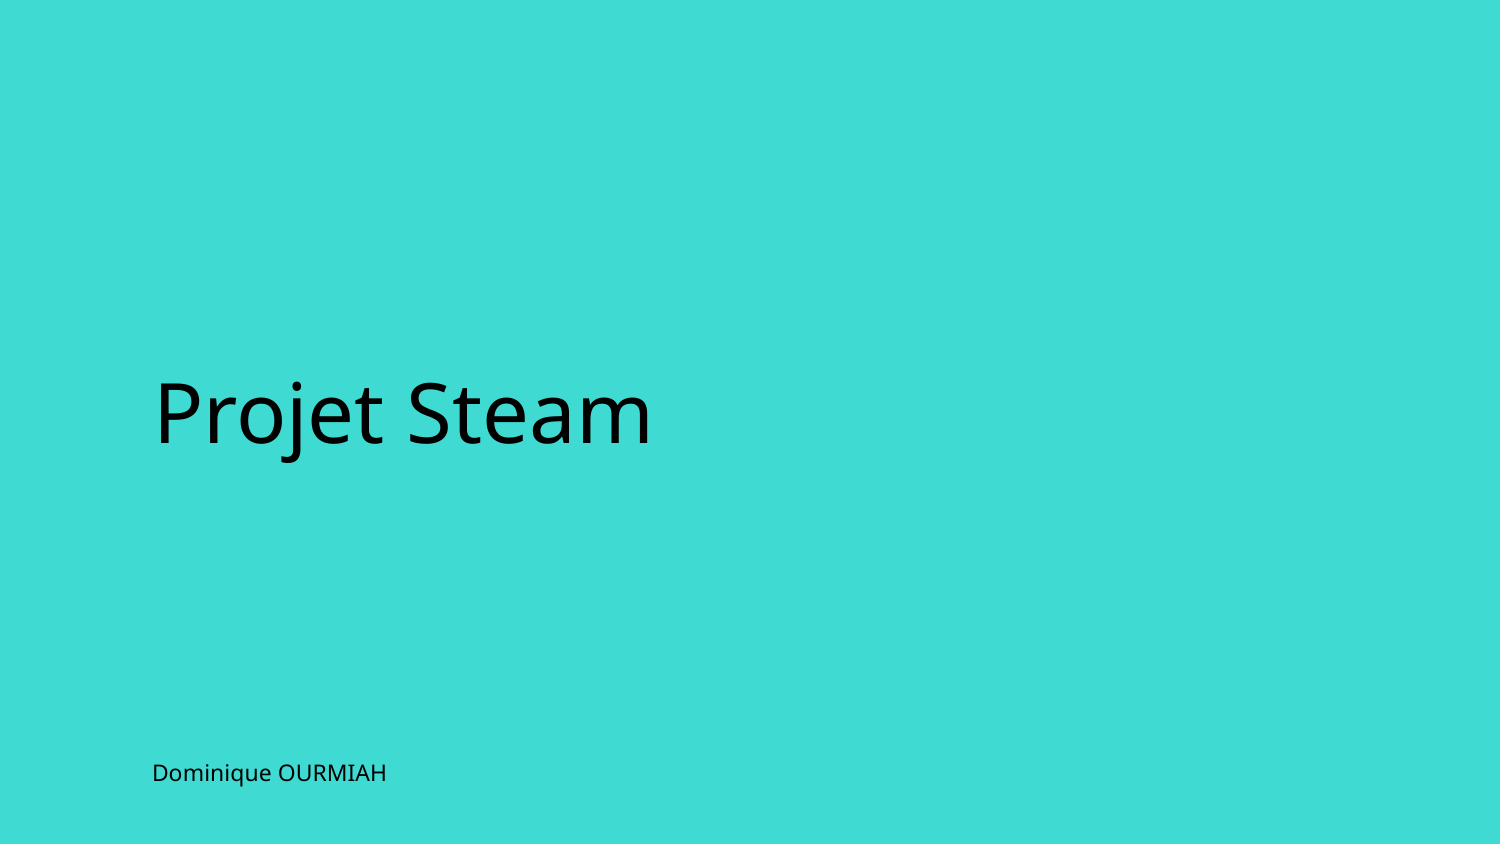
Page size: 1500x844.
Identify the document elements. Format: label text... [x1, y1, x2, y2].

title Projet Steam [138, 323, 1332, 476]
title Dominique OURMIAH [137, 700, 1200, 802]
